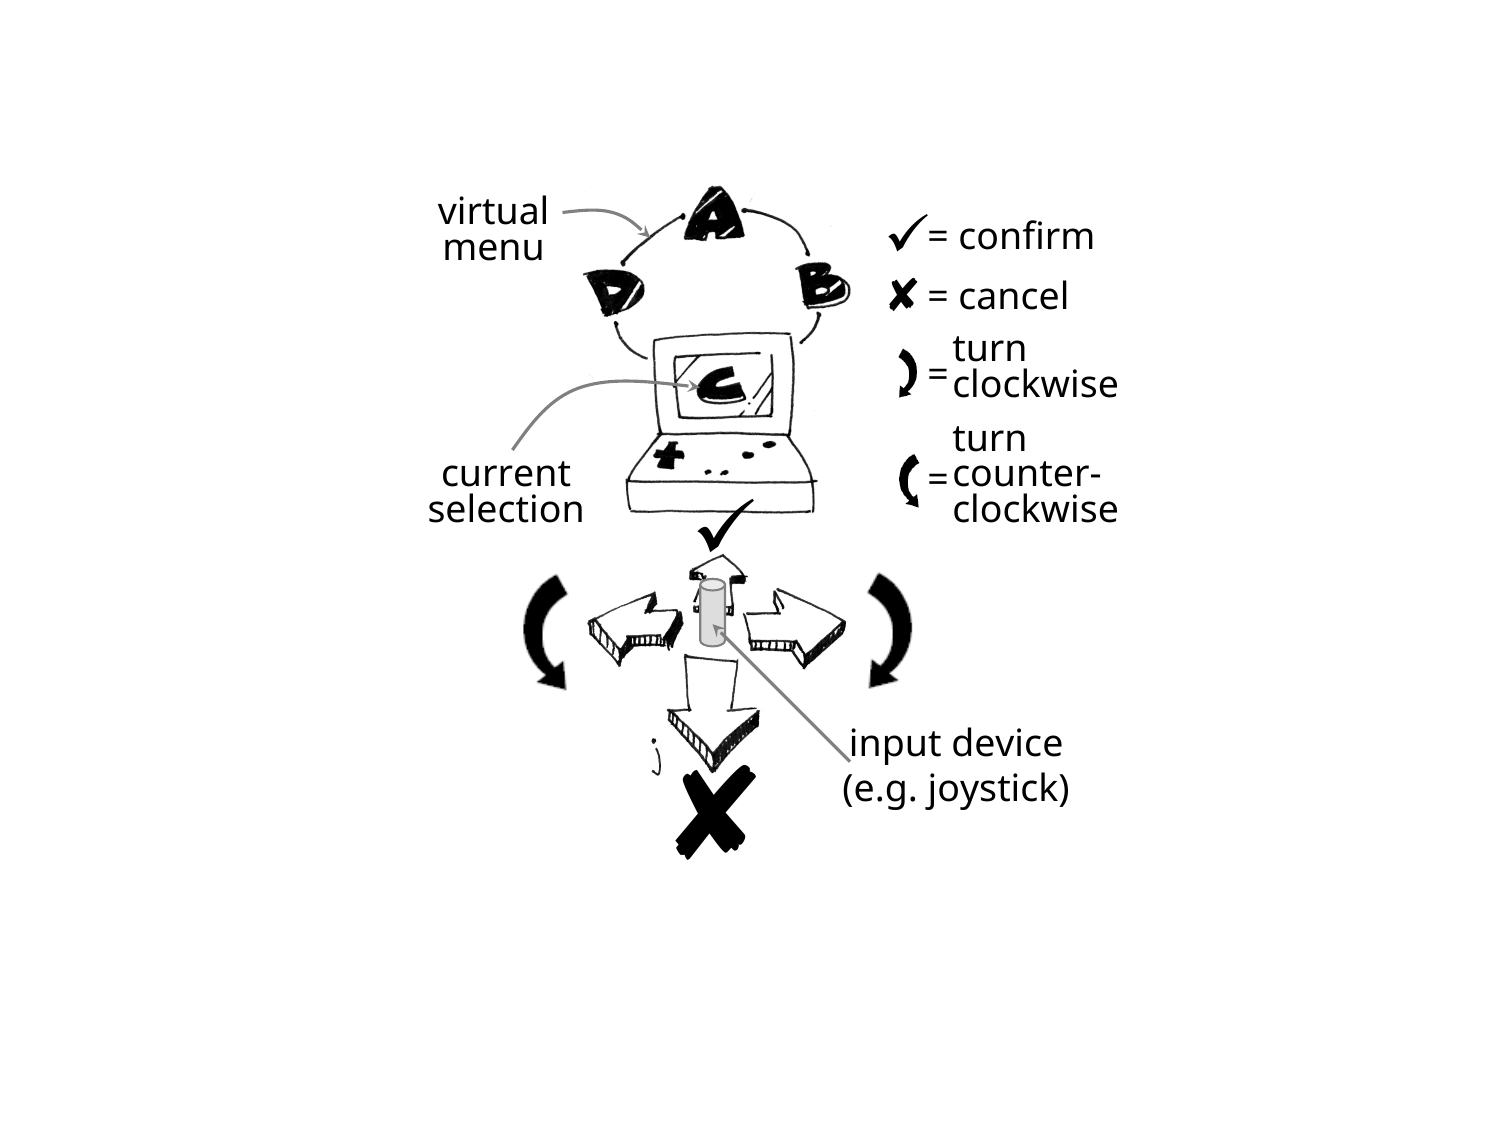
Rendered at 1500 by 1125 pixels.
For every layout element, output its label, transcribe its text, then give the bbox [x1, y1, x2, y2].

chart [511, 565, 581, 703]
text_box  [645, 697, 789, 913]
text_box turn counter-clockwise [937, 414, 1151, 538]
picture [587, 549, 782, 778]
text_box virtual menu [412, 187, 576, 276]
picture [726, 549, 849, 720]
text_box   [868, 207, 912, 391]
text_box   [906, 288, 912, 301]
text_box  [676, 472, 776, 588]
text_box = confirm = cancel = = [912, 204, 1126, 509]
text_box current selection [412, 450, 600, 538]
picture [789, 704, 812, 778]
text_box turn clockwise [937, 325, 1151, 413]
chart [861, 565, 917, 695]
chart [893, 450, 925, 513]
picture [650, 736, 663, 777]
text_box [700, 585, 726, 647]
picture [575, 174, 866, 527]
text_box input device (e.g. joystick) [812, 711, 1100, 818]
chart [895, 345, 912, 400]
